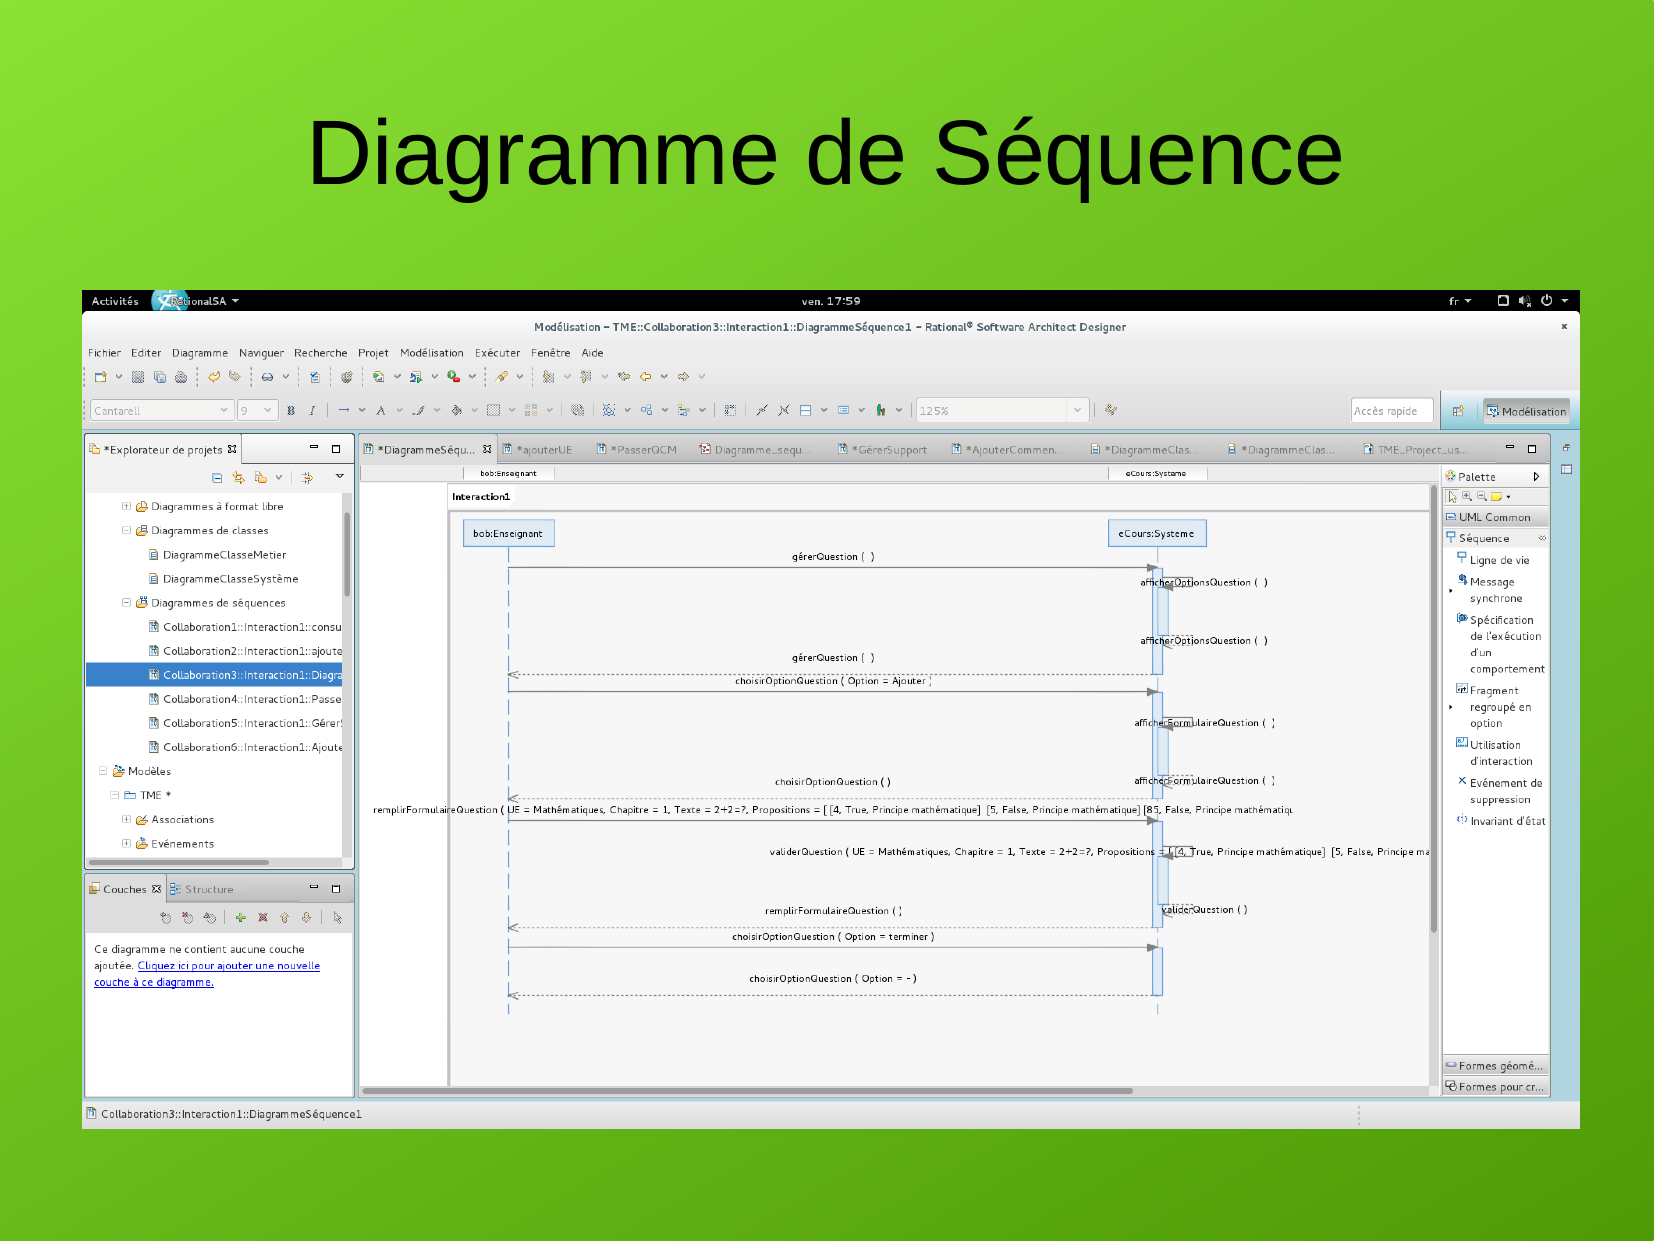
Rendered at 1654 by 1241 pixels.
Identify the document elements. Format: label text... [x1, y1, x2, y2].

title Diagramme de Séquence [82, 49, 1571, 257]
picture [82, 290, 1580, 1129]
